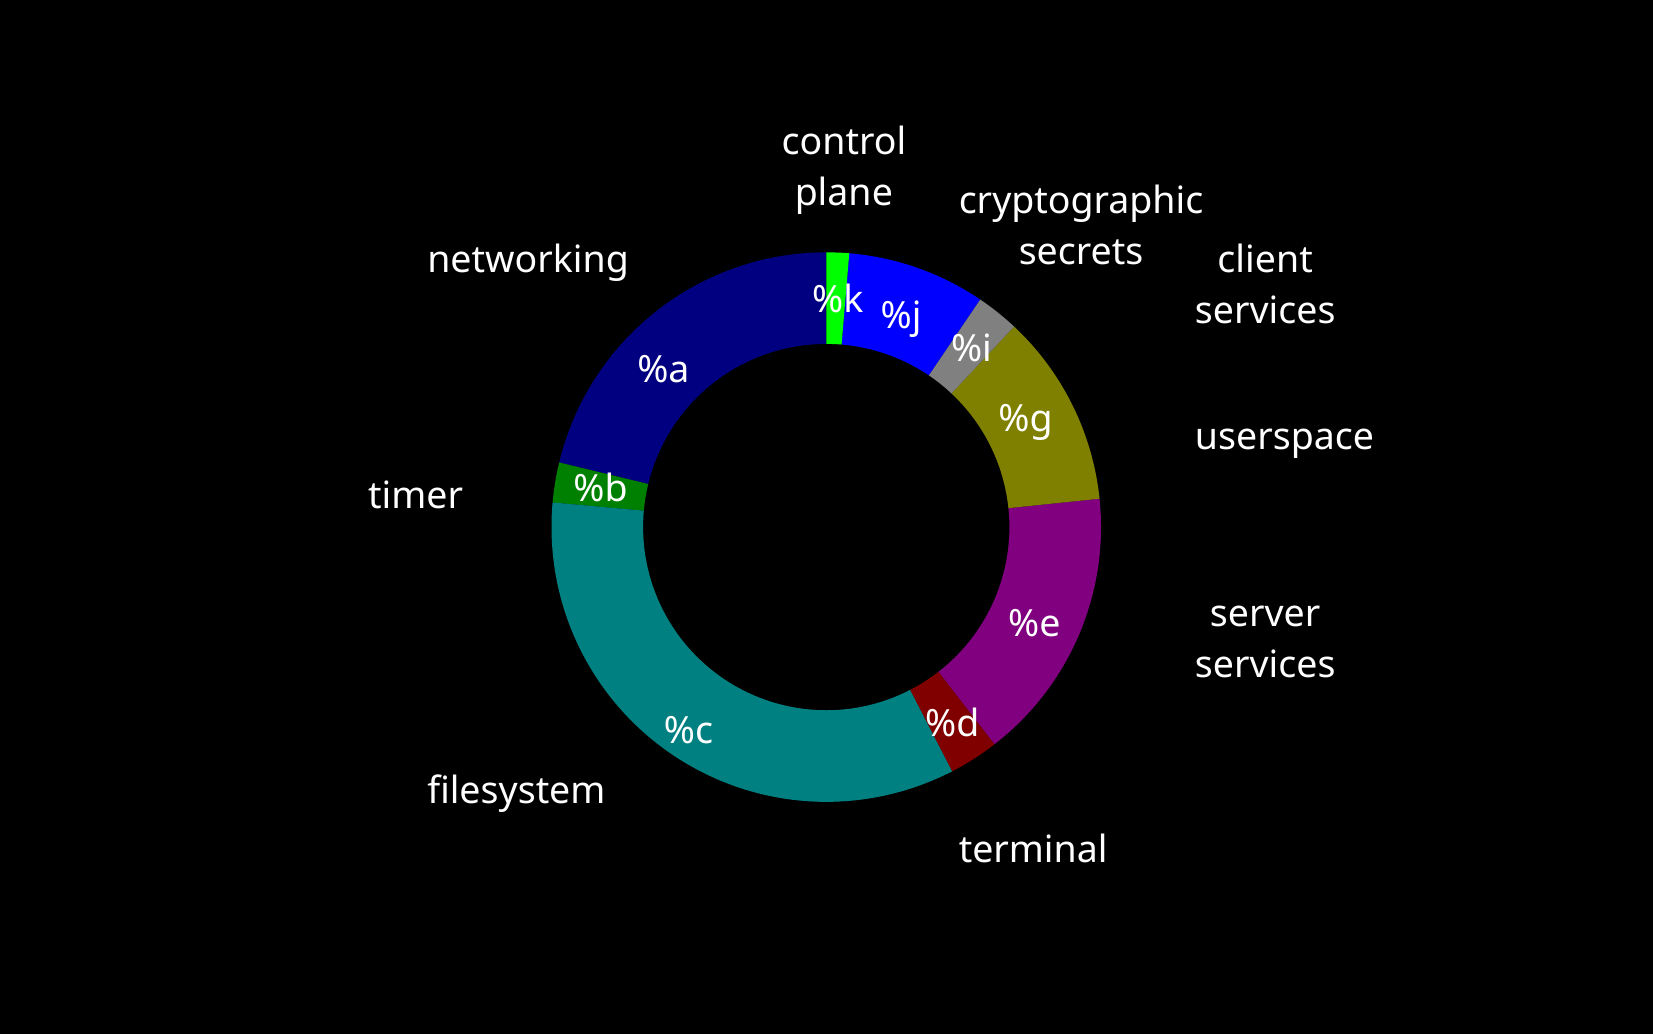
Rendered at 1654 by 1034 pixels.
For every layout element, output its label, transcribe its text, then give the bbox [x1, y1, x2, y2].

text_box client services [1180, 225, 1346, 319]
text_box networking [412, 225, 623, 280]
text_box filesystem [412, 756, 611, 811]
text_box %i [928, 299, 1015, 394]
text_box %d [961, 718, 973, 734]
text_box %c [551, 502, 952, 802]
text_box %d [910, 671, 995, 772]
text_box %e [939, 499, 1102, 744]
text_box %g [952, 327, 1100, 509]
text_box server services [1180, 579, 1346, 673]
text_box cryptographic secrets [943, 165, 1201, 260]
text_box control plane [766, 106, 911, 201]
text_box %a [559, 252, 826, 483]
text_box %k [826, 252, 850, 345]
text_box %b [552, 462, 649, 510]
text_box timer [353, 461, 471, 516]
text_box userspace [1180, 402, 1379, 457]
text_box %j [842, 253, 980, 375]
text_box %b [610, 483, 622, 499]
text_box terminal [943, 815, 1111, 870]
text_box %i [956, 336, 961, 348]
